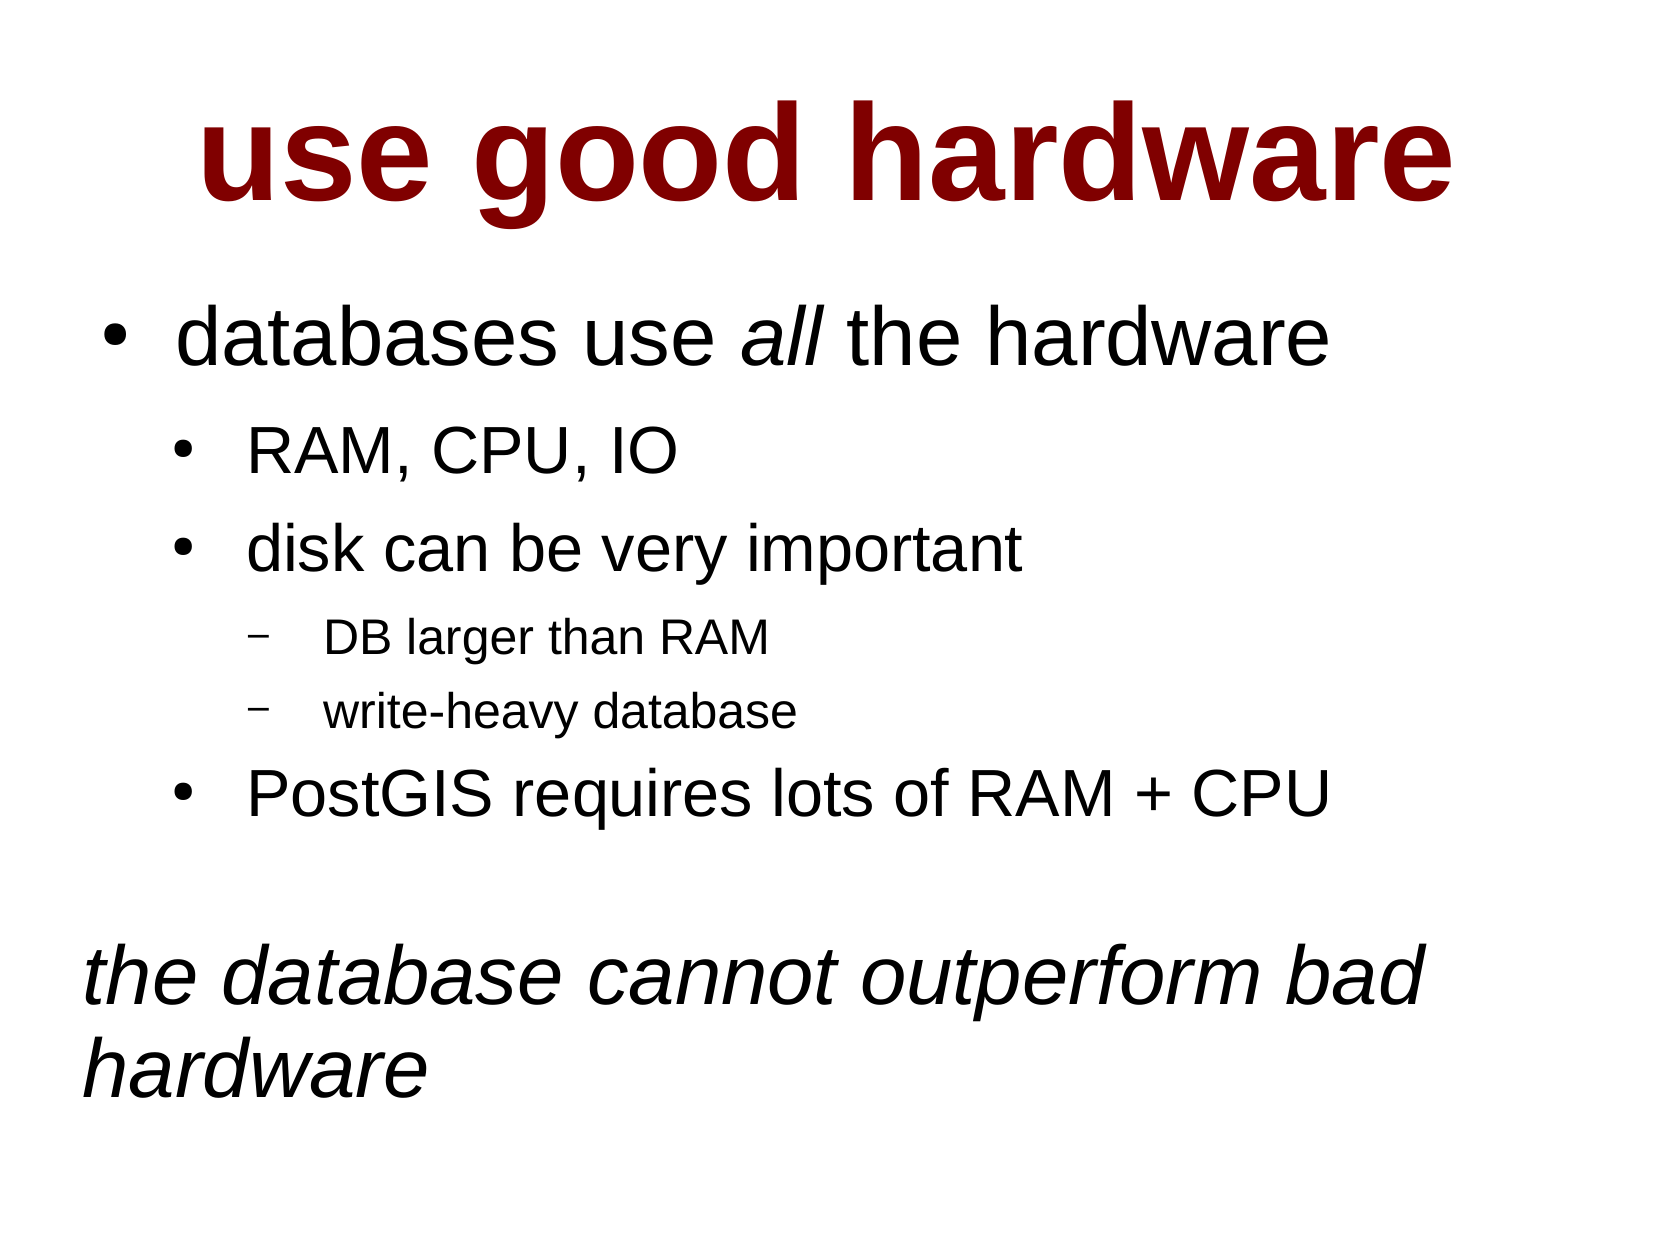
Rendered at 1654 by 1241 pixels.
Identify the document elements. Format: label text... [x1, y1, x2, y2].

title use good hardware [82, 49, 1571, 257]
list databases use all the hardware RAM, CPU, IO disk can be very important DB larger than RAM write-heavy database PostGIS requires lots of RAM + CPU the database cannot outperform bad hardware [82, 290, 1571, 1118]
